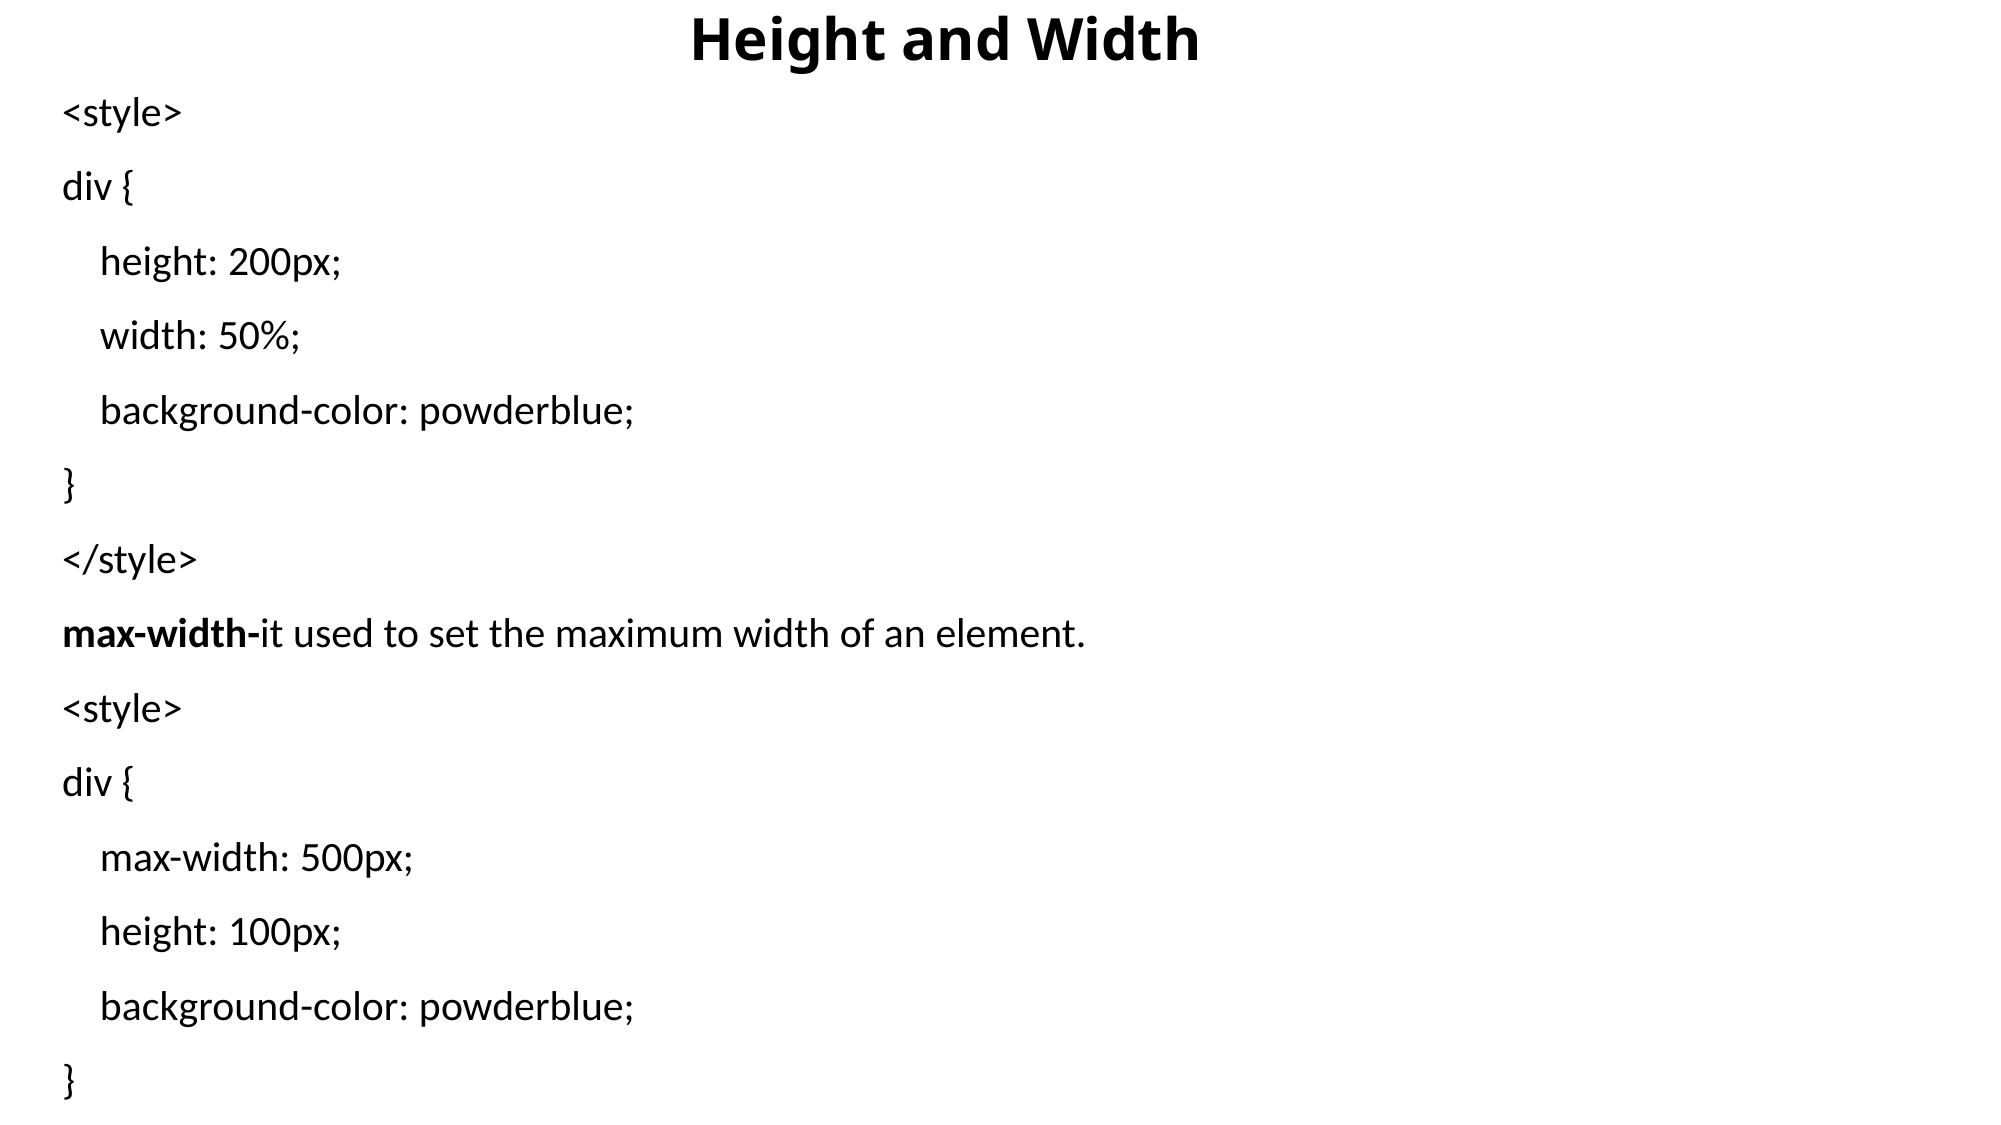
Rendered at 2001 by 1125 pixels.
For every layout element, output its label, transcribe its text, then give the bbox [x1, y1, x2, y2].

list <style> div { height: 200px; width: 50%; background-color: powderblue; } </style> max-width-it used to set the maximum width of an element. <style> div { max-width: 500px; height: 100px; background-color: powderblue; } </style> [47, 82, 1978, 1058]
title Height and Width [247, 2, 1973, 82]
